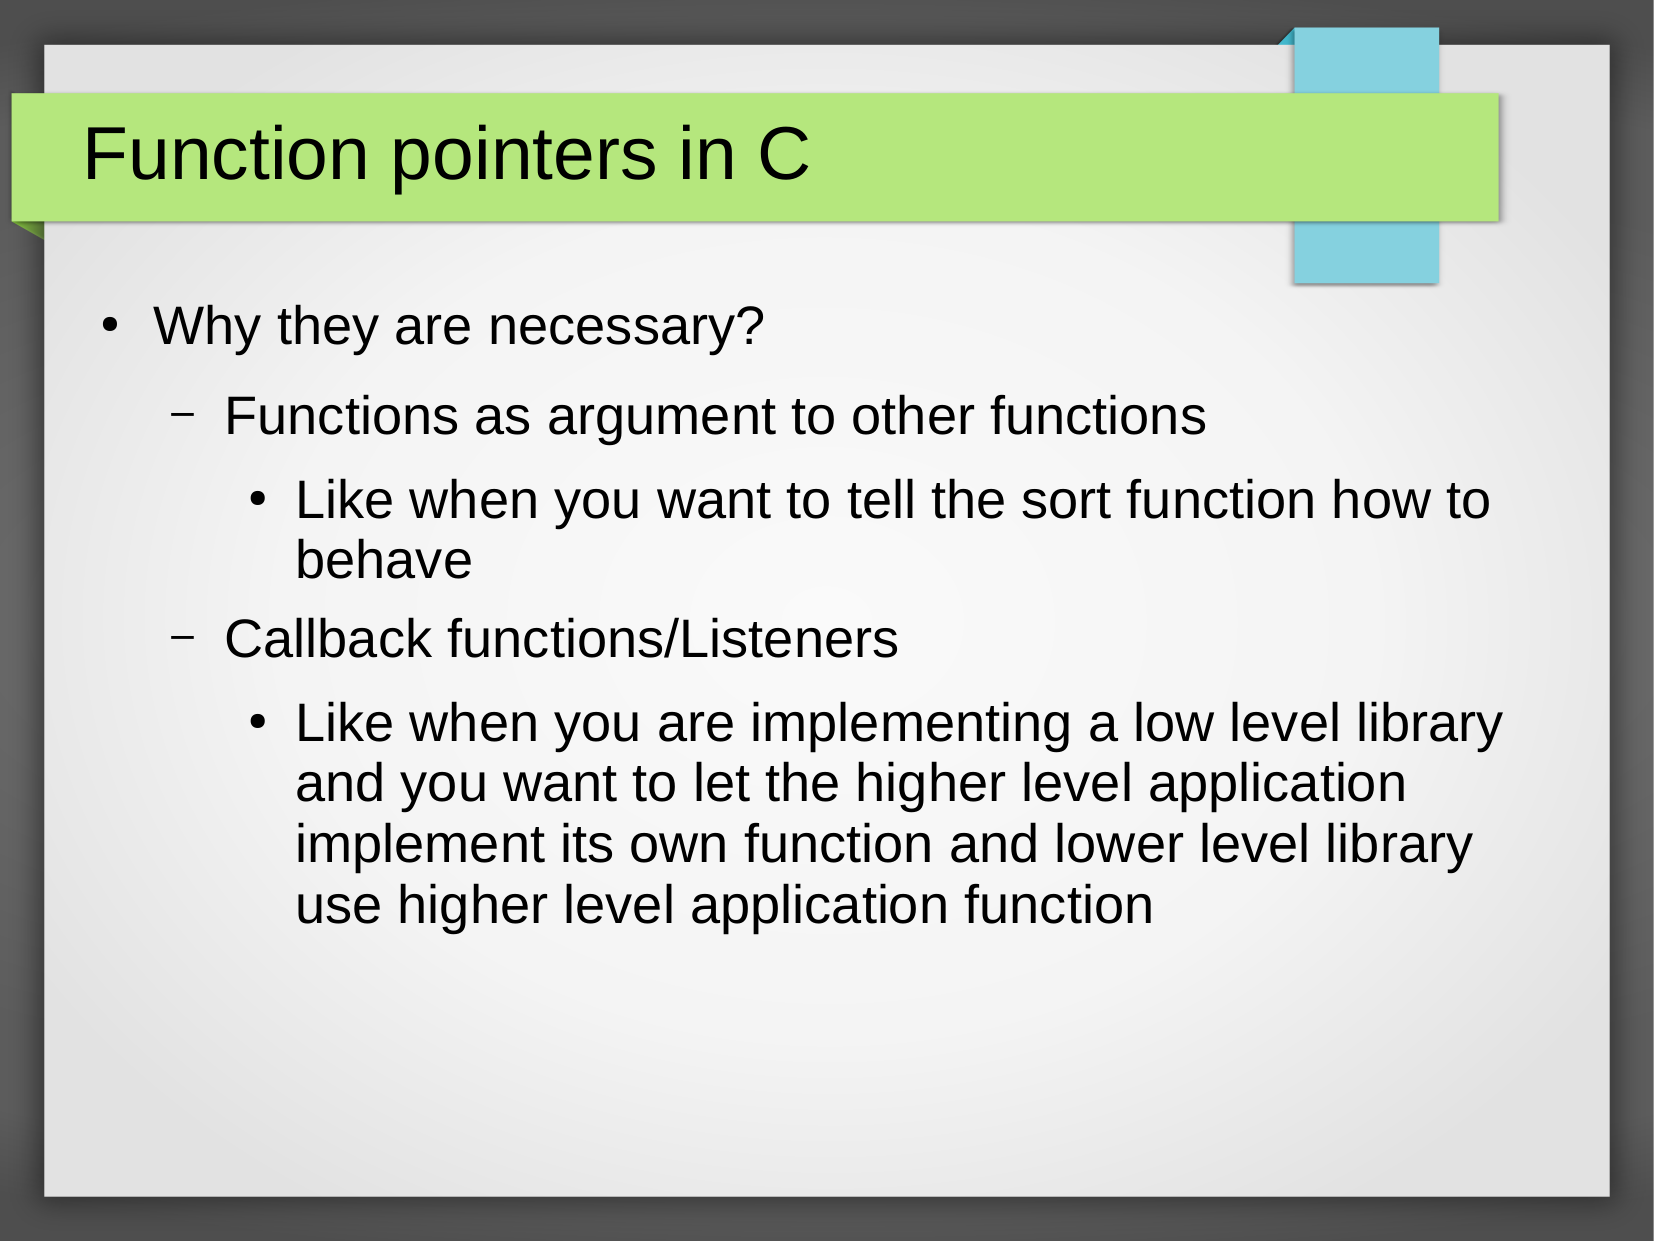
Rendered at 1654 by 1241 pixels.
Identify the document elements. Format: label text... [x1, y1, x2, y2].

picture [0, 0, 1654, 1241]
list Why they are necessary? Functions as argument to other functions Like when you want to tell the sort function how to behave Callback functions/Listeners Like when you are implementing a low level library and you want to let the higher level application implement its own function and lower level library use higher level application function [82, 295, 1571, 1015]
title Function pointers in C [82, 94, 1264, 213]
